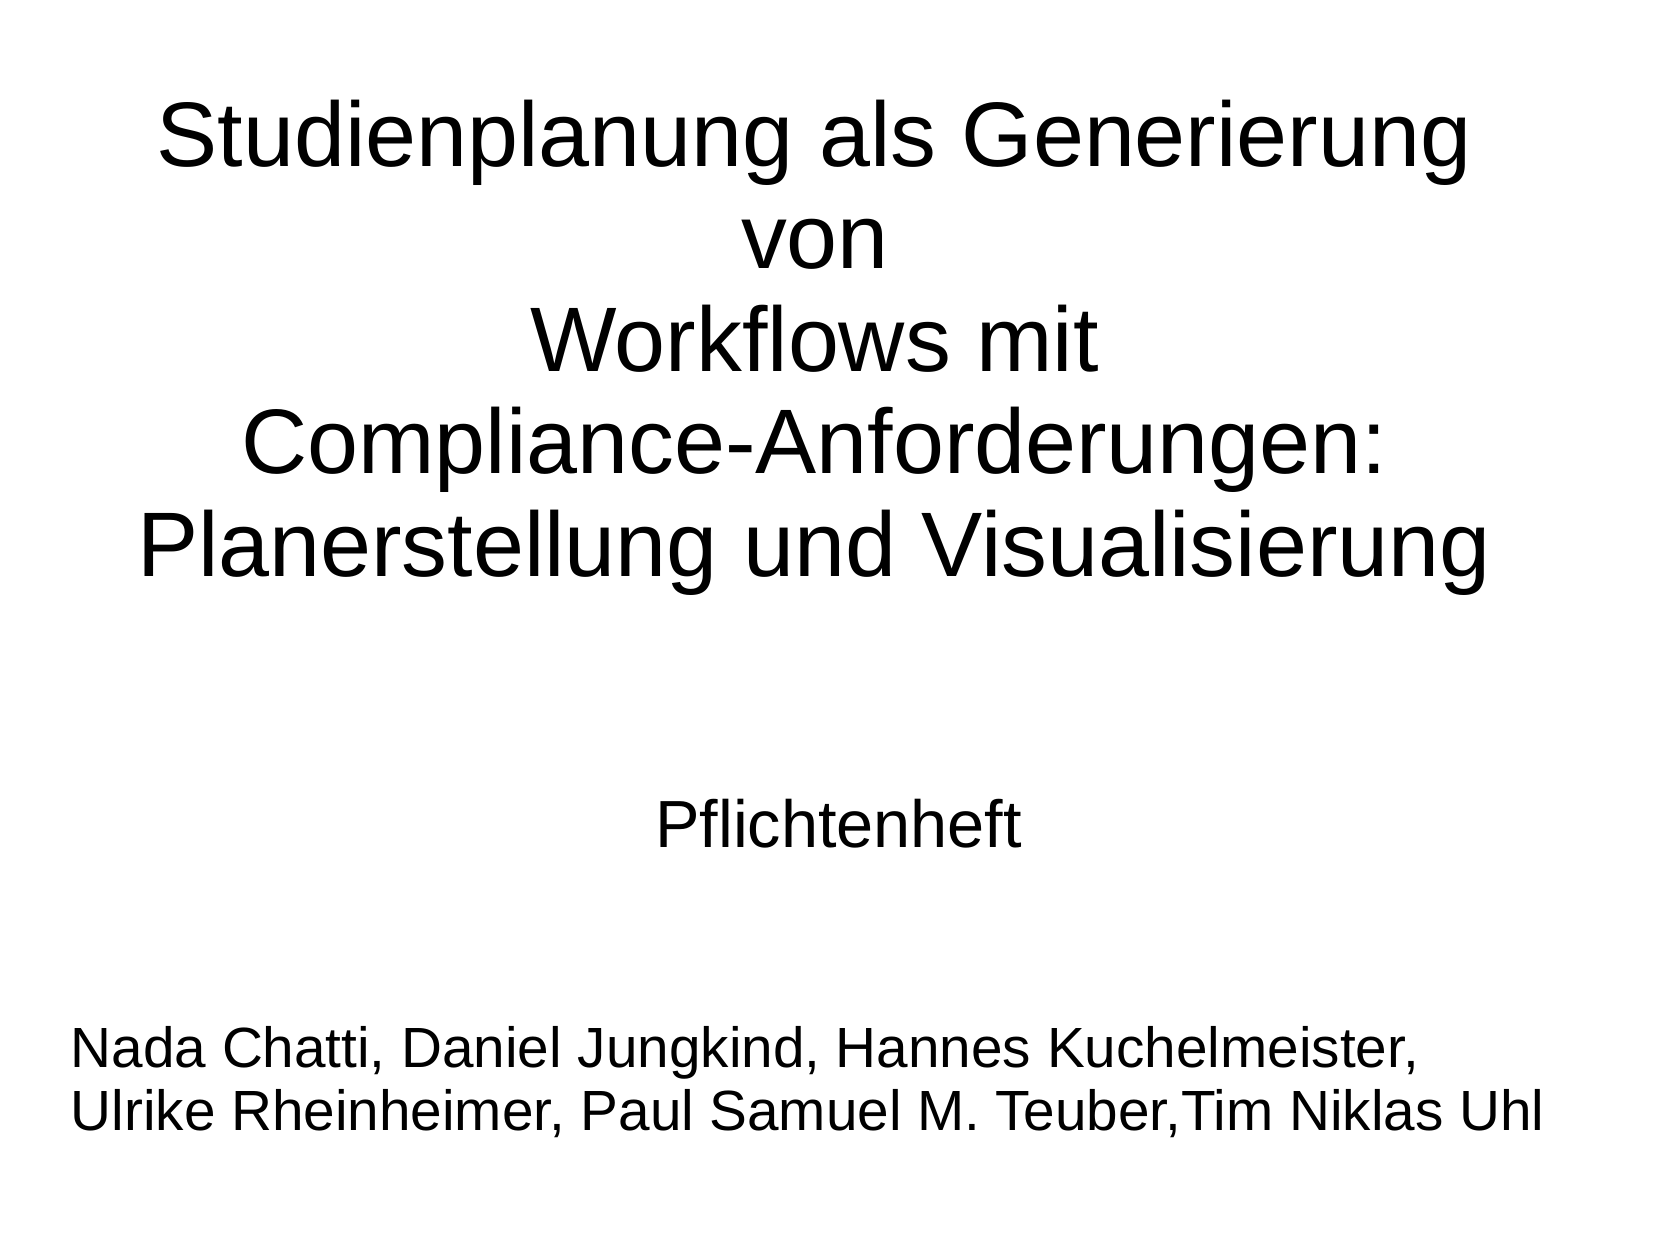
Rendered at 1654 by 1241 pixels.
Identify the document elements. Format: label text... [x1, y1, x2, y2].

list Nada Chatti, Daniel Jungkind, Hannes Kuchelmeister, Ulrike Rheinheimer, Paul Samuel M. Teuber,Tim Niklas Uhl [70, 1015, 1560, 1182]
list Pflichtenheft [94, 578, 1583, 903]
title Studienplanung als Generierung von Workflows mit Compliance-Anforderungen: Planerstellung und Visualisierung [70, 82, 1559, 597]
